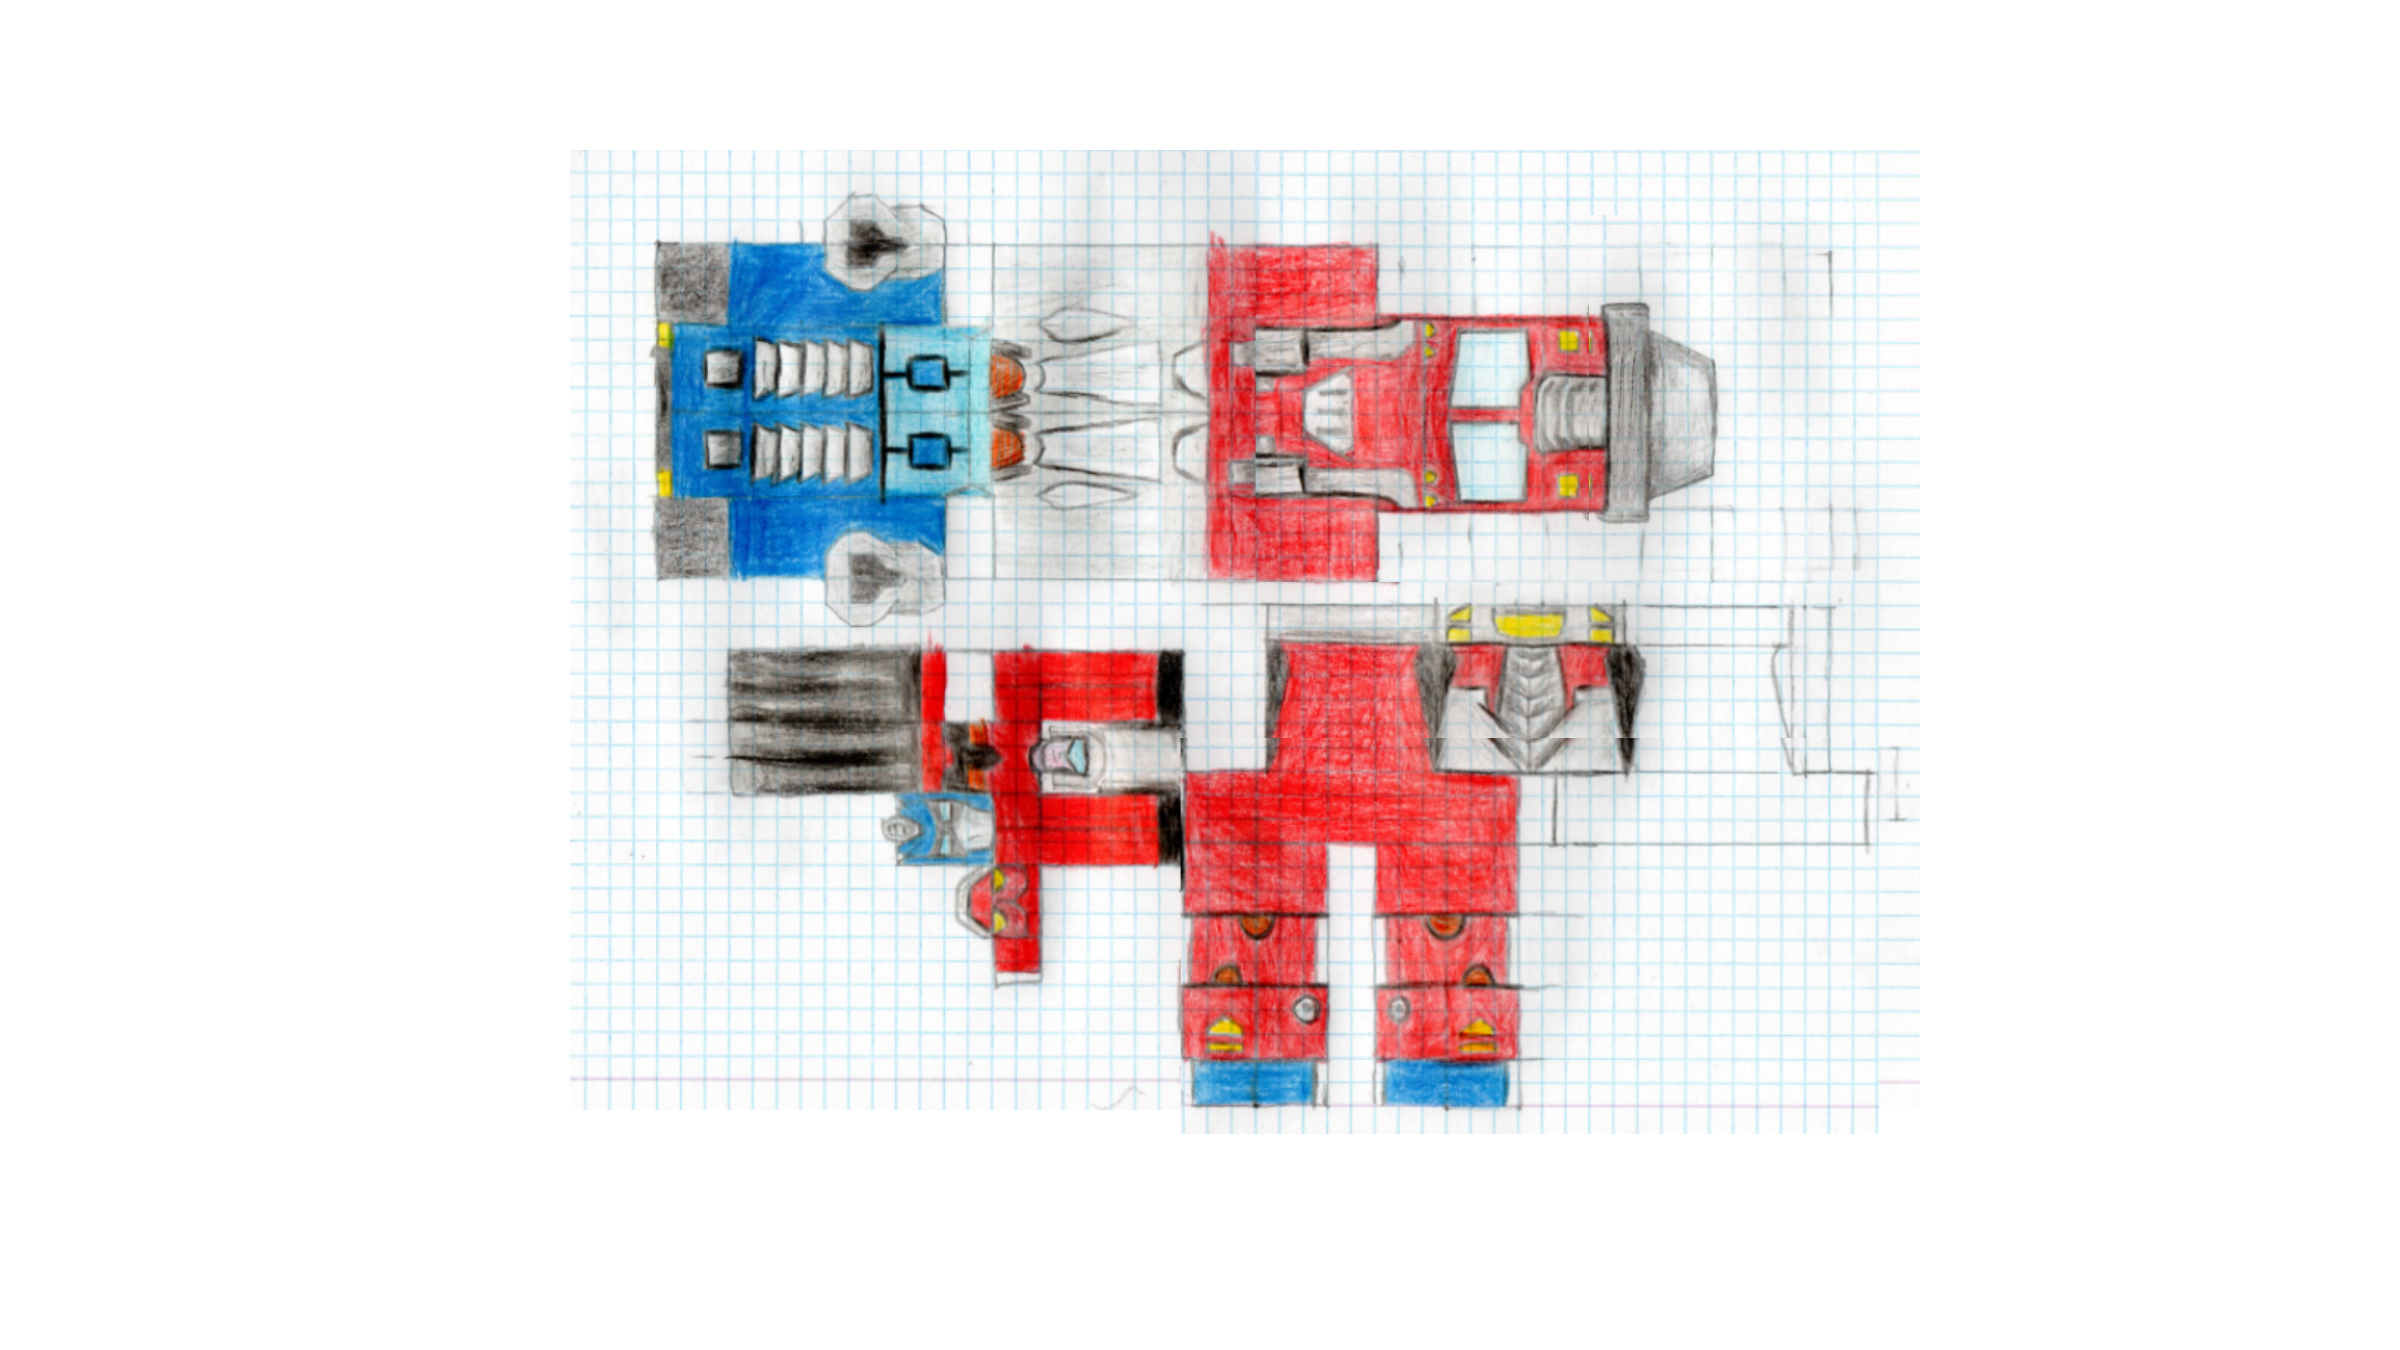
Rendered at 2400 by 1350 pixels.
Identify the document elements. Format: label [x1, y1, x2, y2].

picture [570, 150, 1921, 1134]
